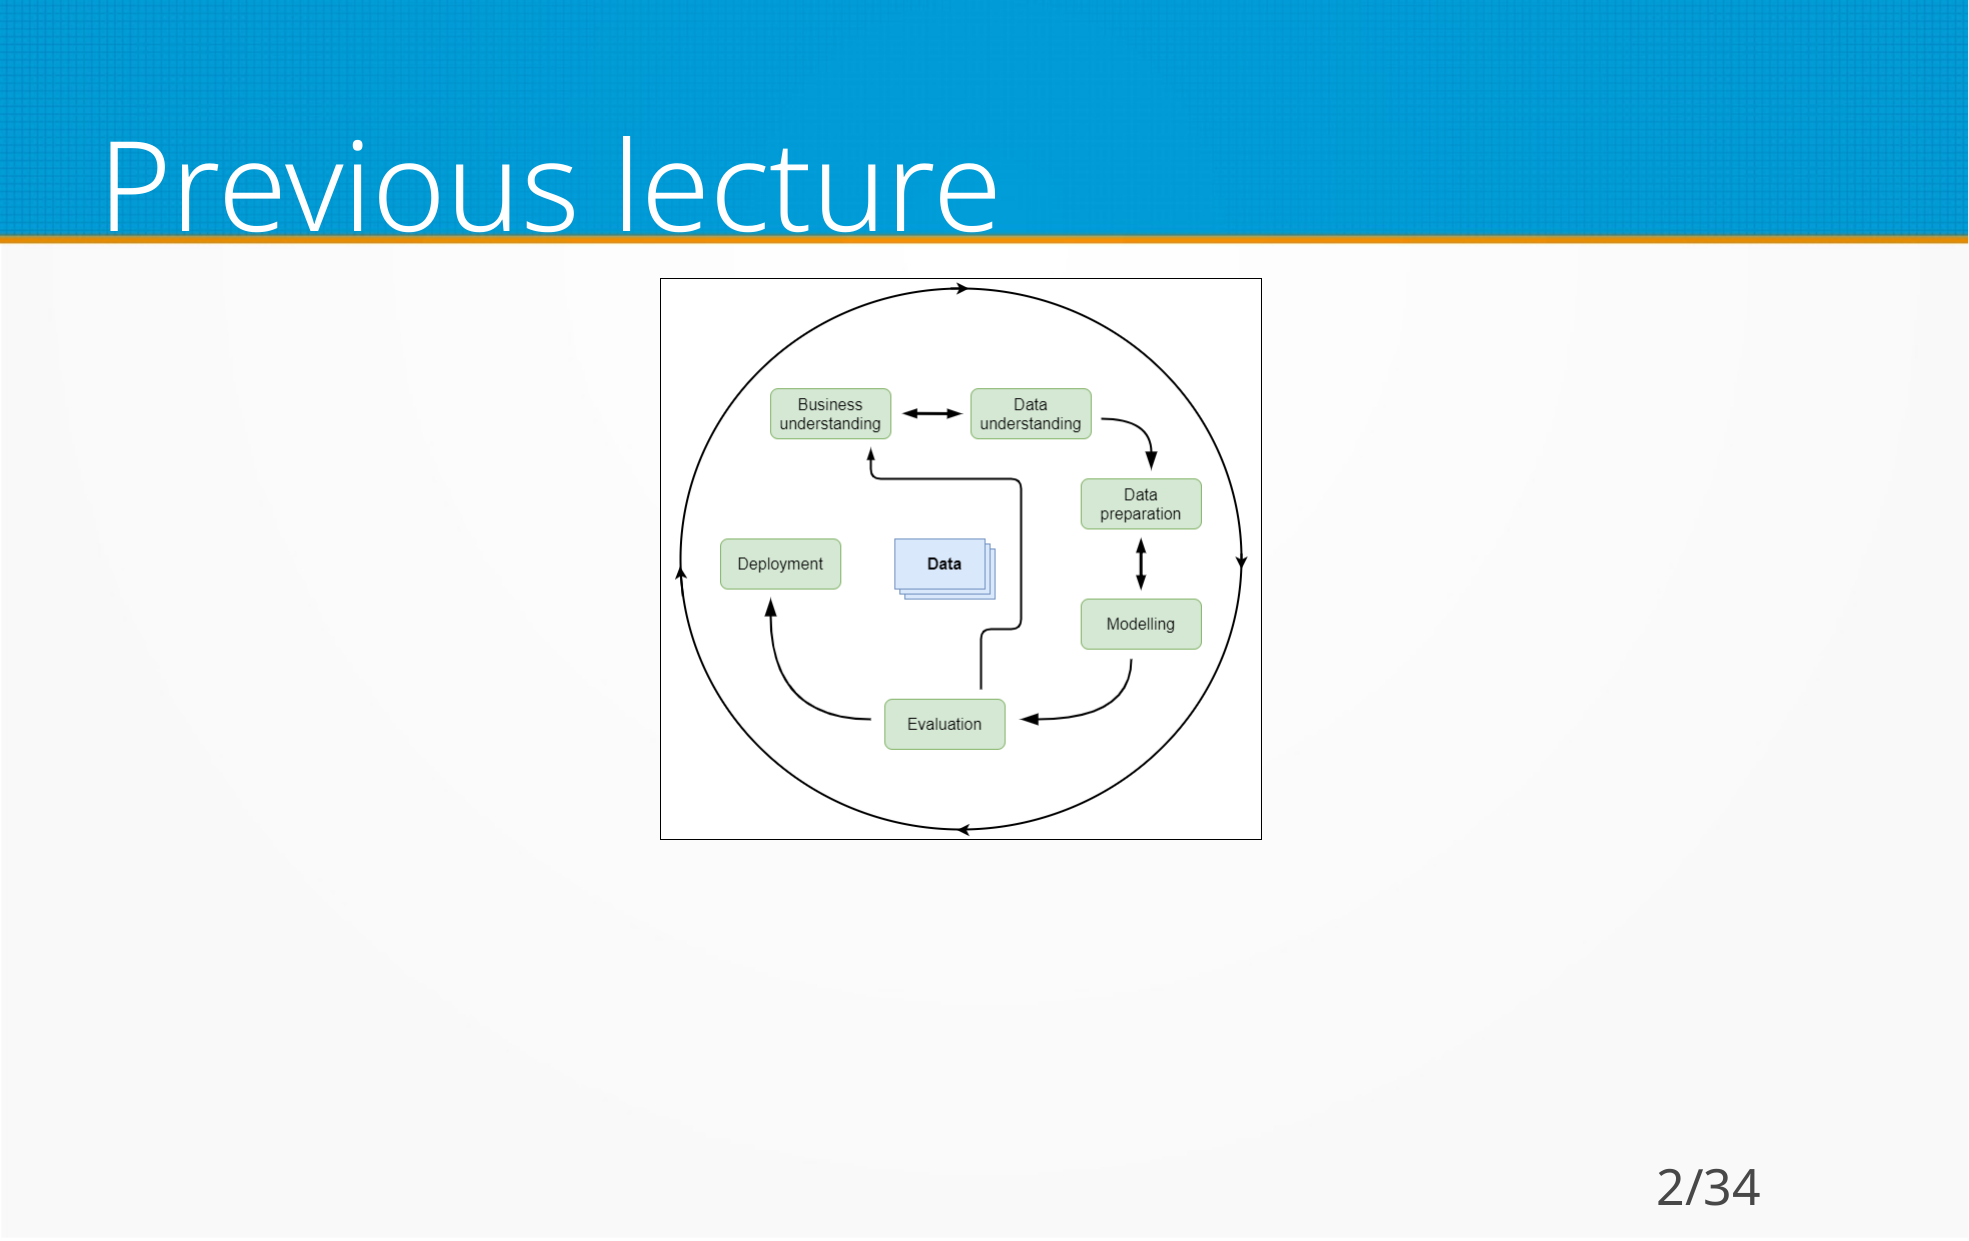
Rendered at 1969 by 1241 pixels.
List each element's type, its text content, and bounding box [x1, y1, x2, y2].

picture [0, 233, 1969, 1241]
title Previous lecture [98, 49, 1870, 257]
